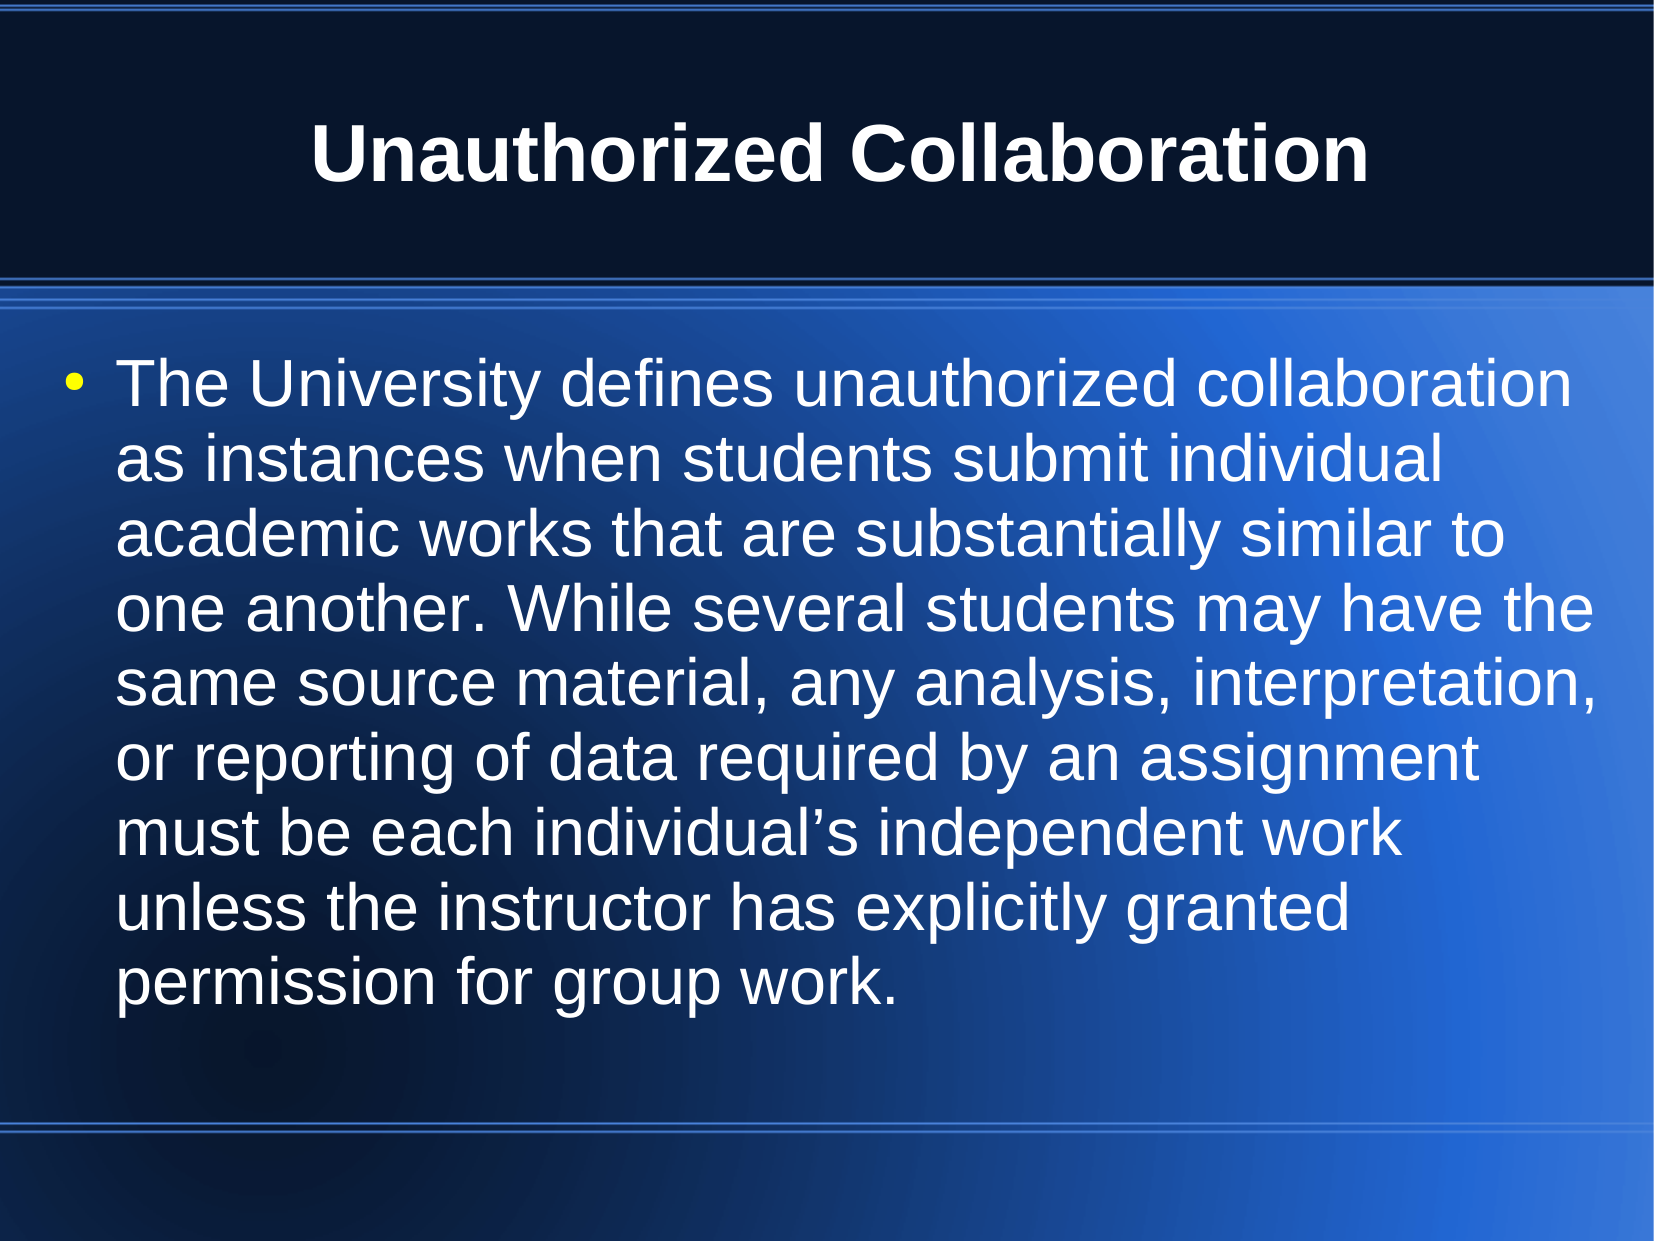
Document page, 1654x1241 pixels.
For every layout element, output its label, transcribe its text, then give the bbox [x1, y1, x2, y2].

title Unauthorized Collaboration [82, 49, 1571, 257]
list The University defines unauthorized collaboration as instances when students submit individual academic works that are substantially similar to one another. While several students may have the same source material, any analysis, interpretation, or reporting of data required by an assignment must be each individual’s independent work unless the instructor has explicitly granted permission for group work. [45, 346, 1606, 1051]
picture [0, 0, 1654, 1241]
